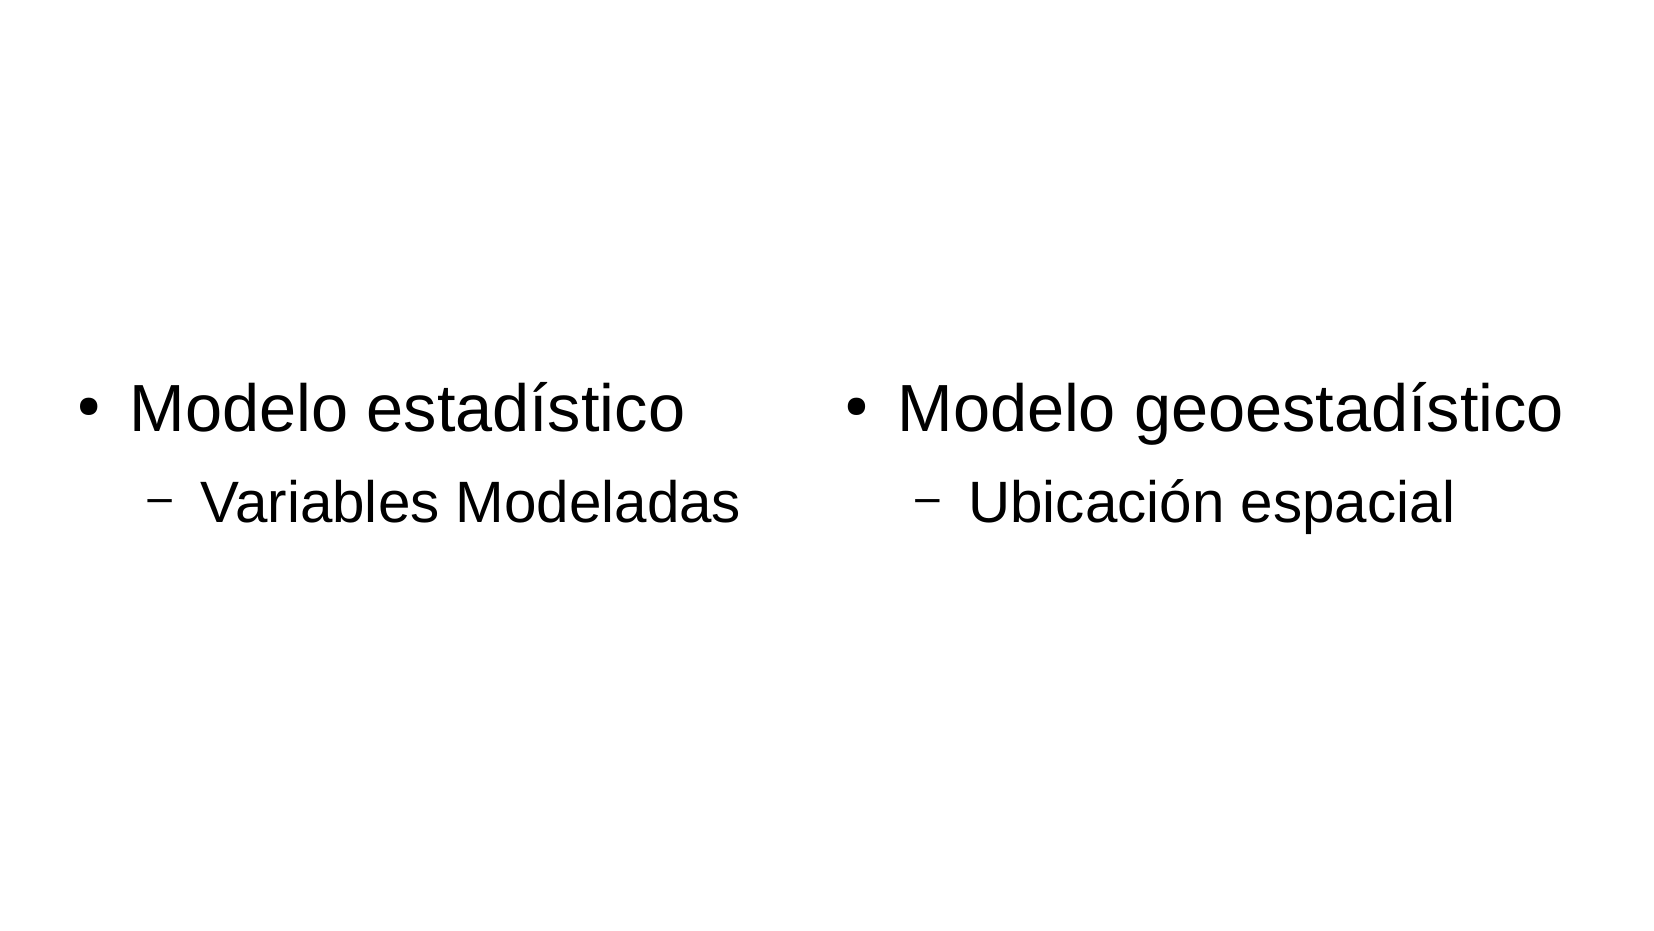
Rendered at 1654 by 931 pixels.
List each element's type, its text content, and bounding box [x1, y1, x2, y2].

list Modelo estadístico Variables Modeladas [59, 371, 786, 911]
list Modelo geoestadístico Ubicación espacial [826, 371, 1595, 911]
